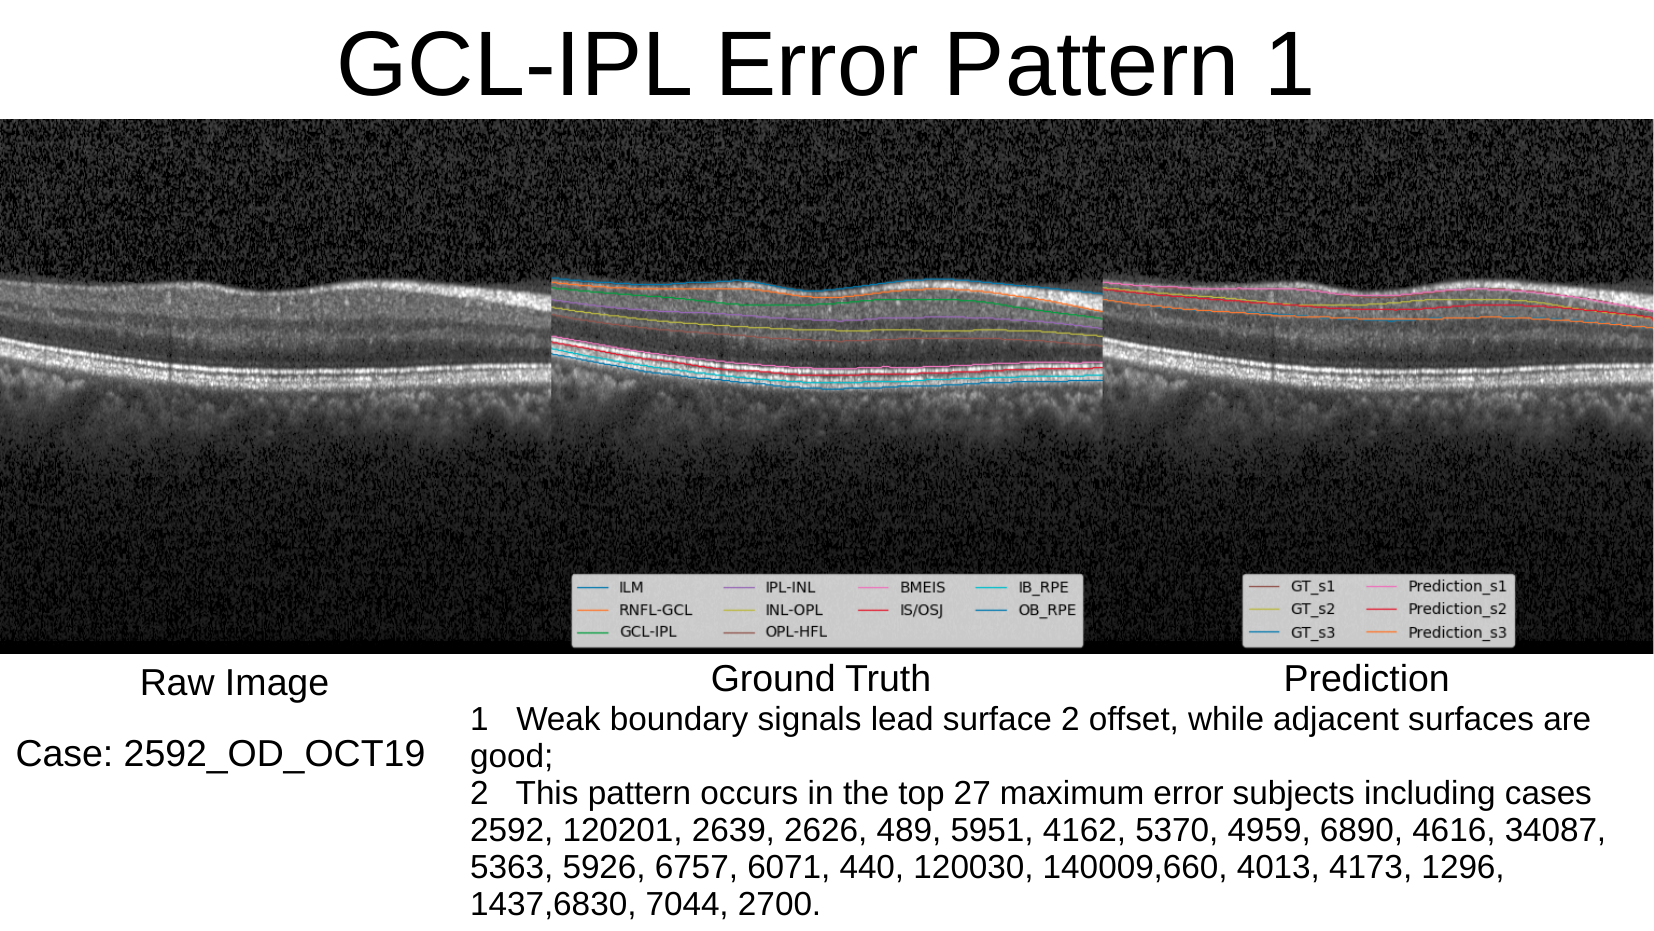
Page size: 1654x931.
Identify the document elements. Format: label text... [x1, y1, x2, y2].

picture [0, 119, 1654, 654]
text_box Case: 2592_OD_OCT19 [0, 725, 451, 782]
text_box Ground Truth [696, 649, 952, 693]
text_box Prediction [1268, 649, 1524, 693]
text_box Raw Image [124, 654, 380, 712]
title GCL-IPL Error Pattern 1 [82, 12, 1571, 115]
text_box 1 Weak boundary signals lead surface 2 offset, while adjacent surfaces are good; 2 This pattern occurs in the top 27 maximum error subjects including cases 2592, 120201, 2639, 2626, 489, 5951, 4162, 5370, 4959, 6890, 4616, 34087, 5363, 5926, 6757, 6071, 440, 120030, 140009,660, 4013, 4173, 1296, 1437,6830, 7044, 2700. [455, 693, 1651, 931]
